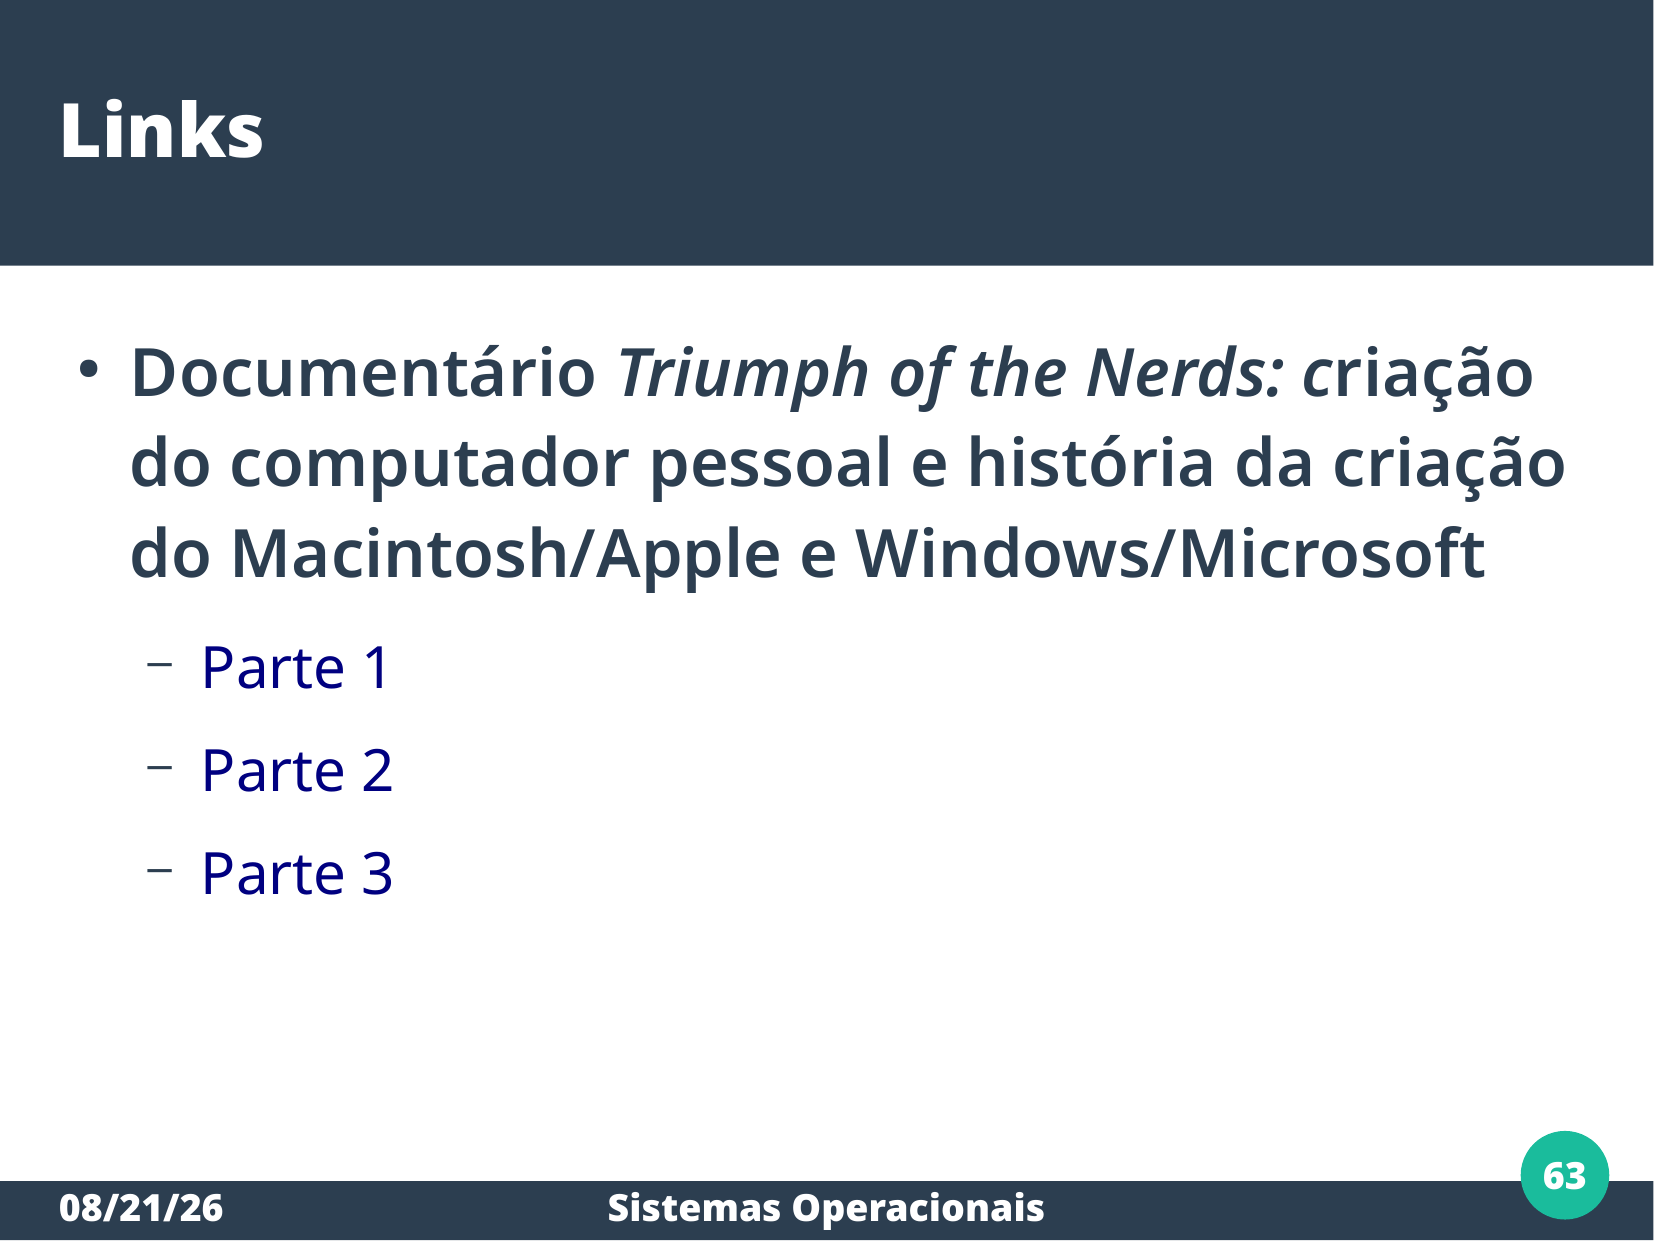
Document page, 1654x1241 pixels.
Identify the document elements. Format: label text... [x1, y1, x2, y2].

title Links [59, 49, 1595, 207]
list Documentário Triumph of the Nerds: criação do computador pessoal e história da criação do Macintosh/Apple e Windows/Microsoft Parte 1 Parte 2 Parte 3 [59, 324, 1595, 1152]
